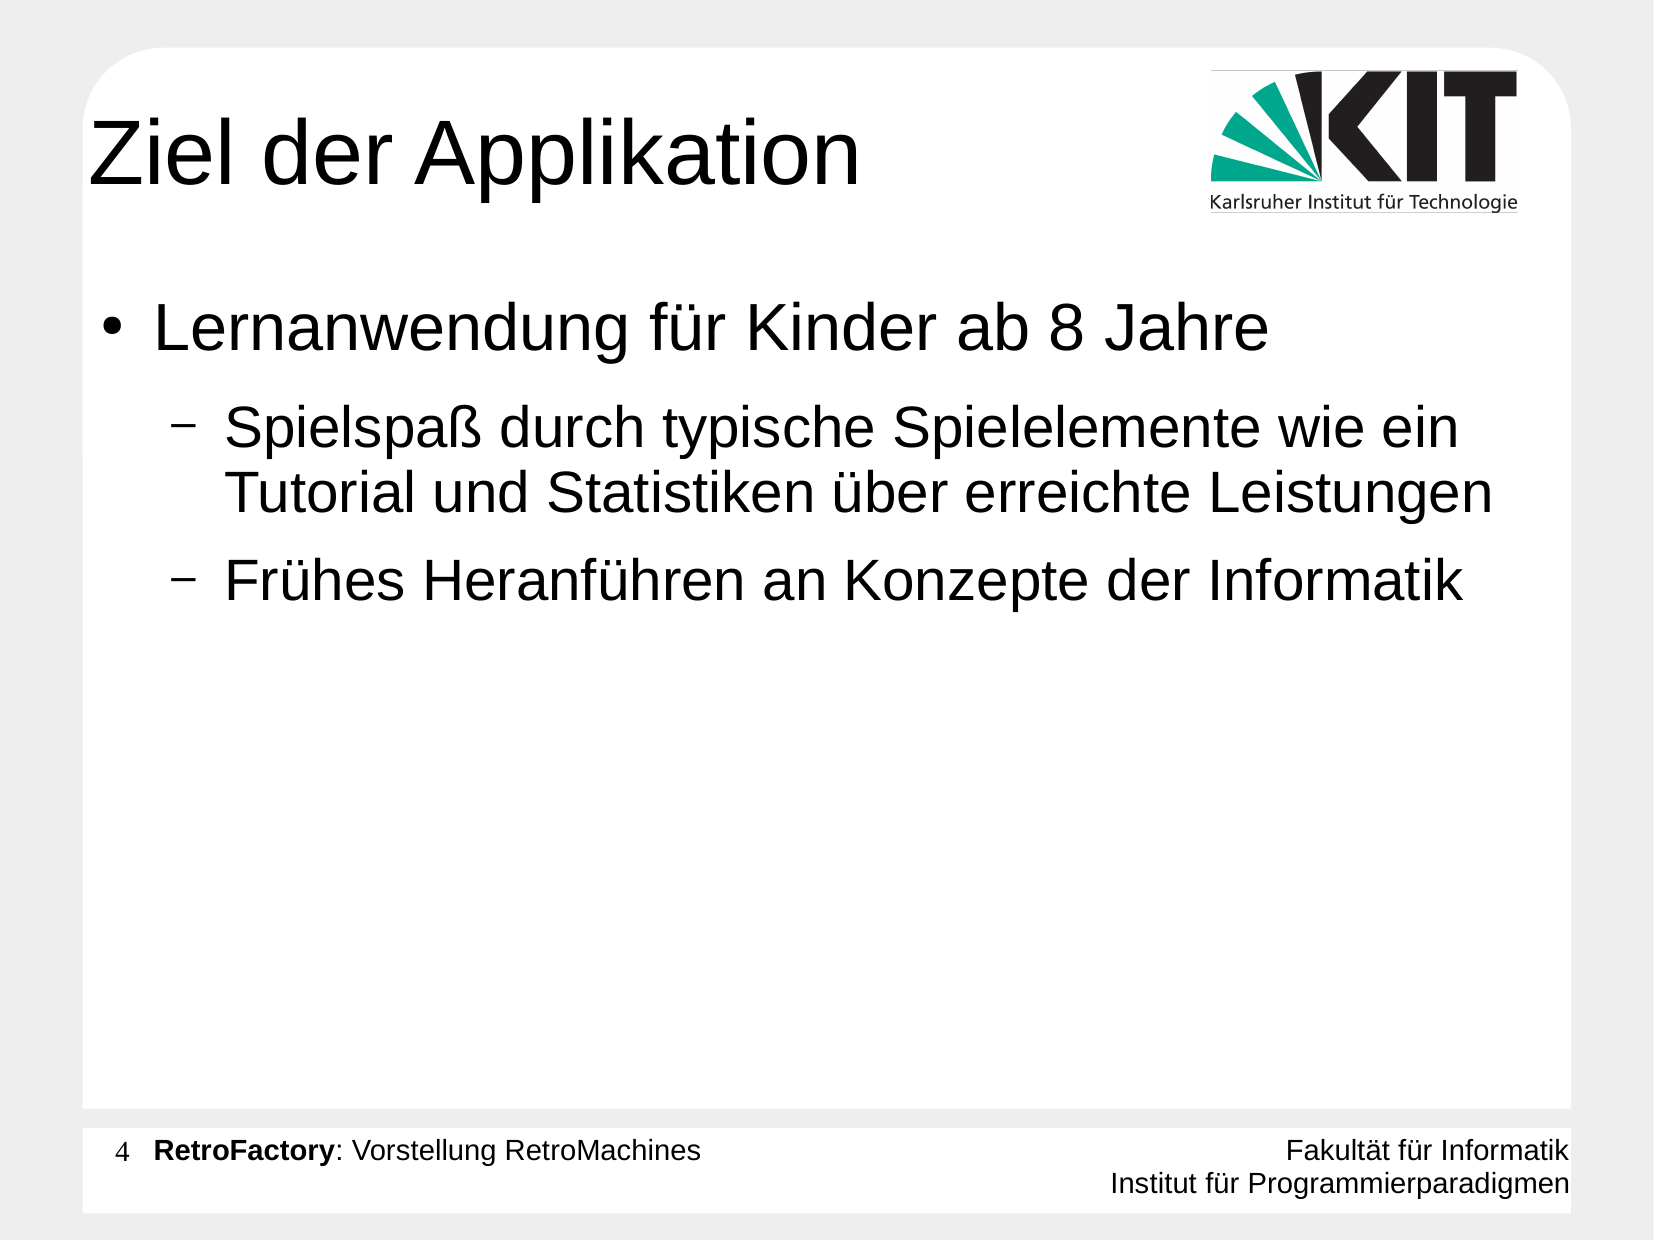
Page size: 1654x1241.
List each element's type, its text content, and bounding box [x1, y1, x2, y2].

title Ziel der Applikation [88, 49, 1329, 257]
list Lernanwendung für Kinder ab 8 Jahre Spielspaß durch typische Spielelemente wie ein Tutorial und Statistiken über erreichte Leistungen Frühes Heranführen an Konzepte der Informatik [82, 290, 1571, 1109]
picture [1329, 70, 1518, 213]
